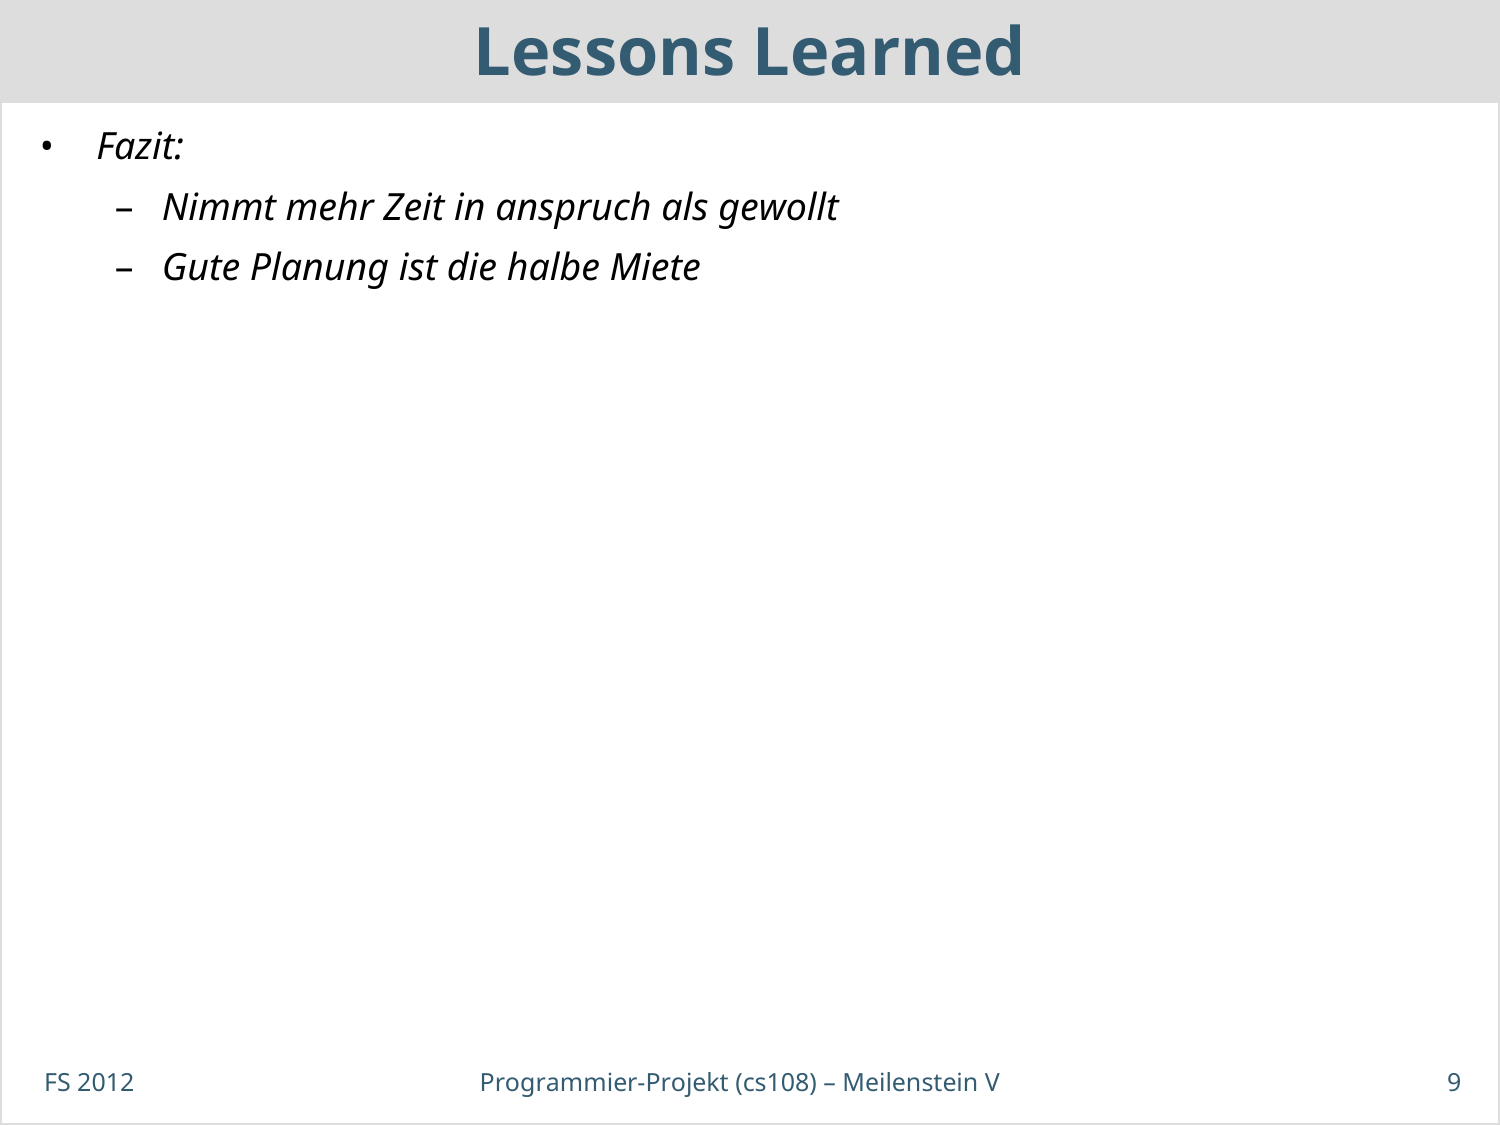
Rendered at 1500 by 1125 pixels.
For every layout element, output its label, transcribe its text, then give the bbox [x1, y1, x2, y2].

list Fazit: Nimmt mehr Zeit in anspruch als gewollt Gute Planung ist die halbe Miete [24, 112, 1476, 1001]
title Lessons Learned [0, 0, 1500, 100]
text_box FS 2012 [29, 1058, 195, 1097]
text_box <number> [1375, 1058, 1477, 1097]
text_box Programmier-Projekt (cs108) – Meilenstein V [300, 1058, 1201, 1107]
